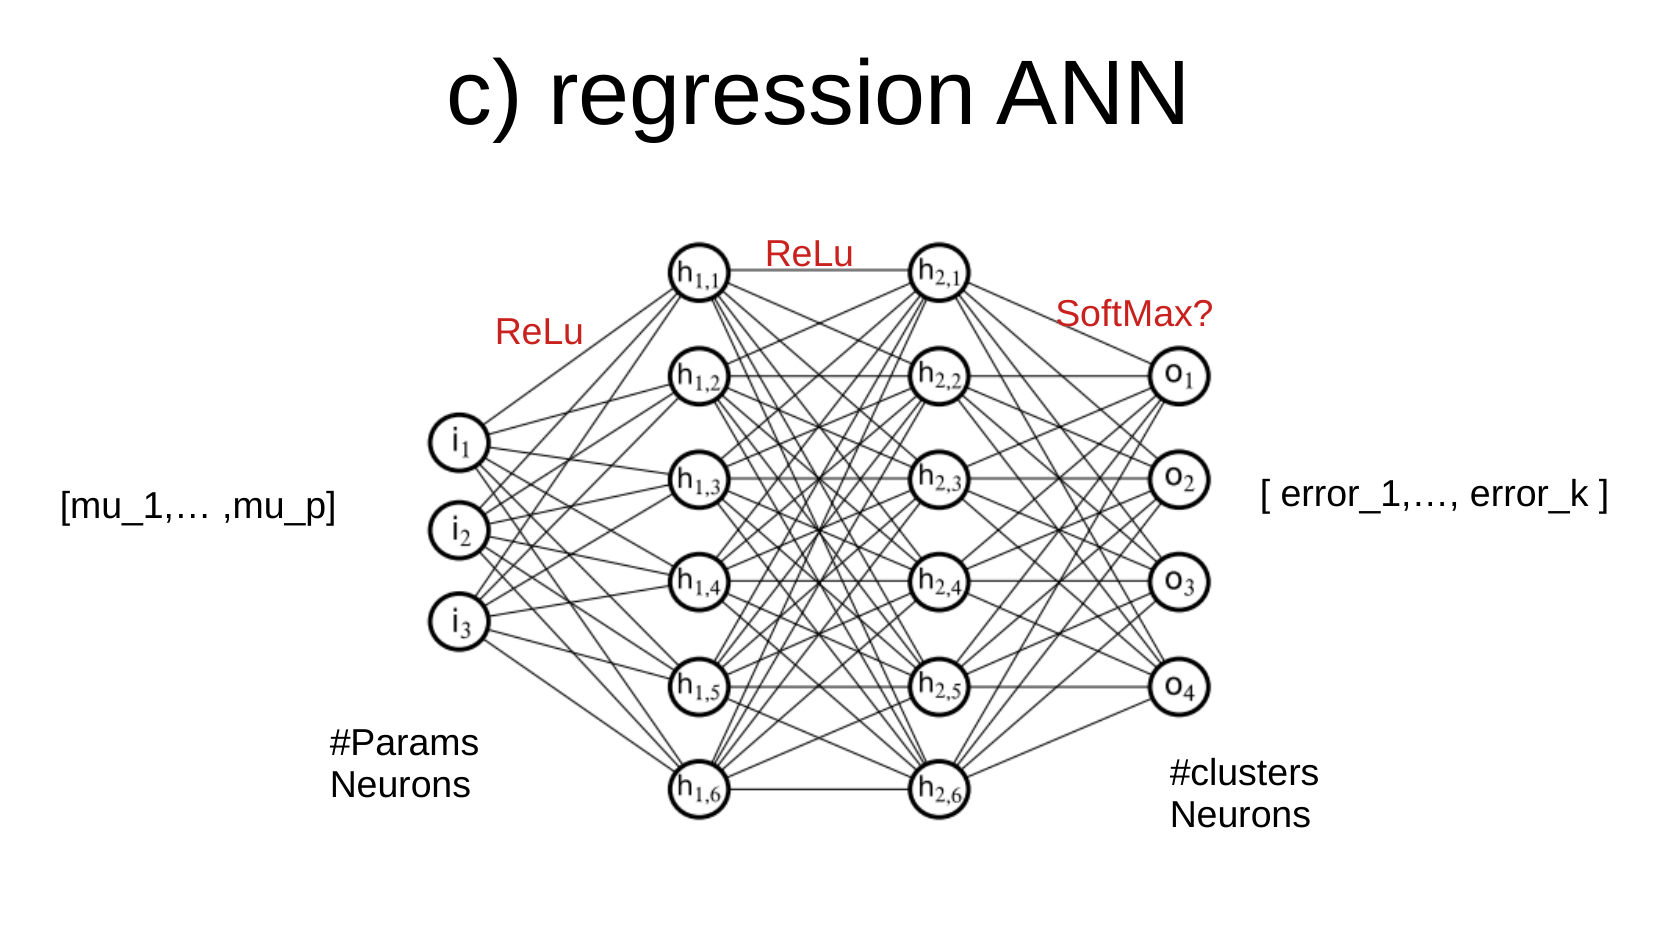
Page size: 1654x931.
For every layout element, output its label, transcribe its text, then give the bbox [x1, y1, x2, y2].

text_box ReLu [750, 225, 916, 282]
text_box SoftMax? [1040, 285, 1231, 384]
text_box ReLu [480, 303, 646, 361]
text_box #Params Neurons [315, 714, 556, 856]
text_box #clusters Neurons [1155, 744, 1396, 886]
text_box [ error_1,…, error_k ] [1245, 465, 1636, 648]
title c) regression ANN [75, 15, 1564, 171]
picture [424, 239, 1216, 825]
text_box [mu_1,… ,mu_p] [45, 477, 376, 571]
